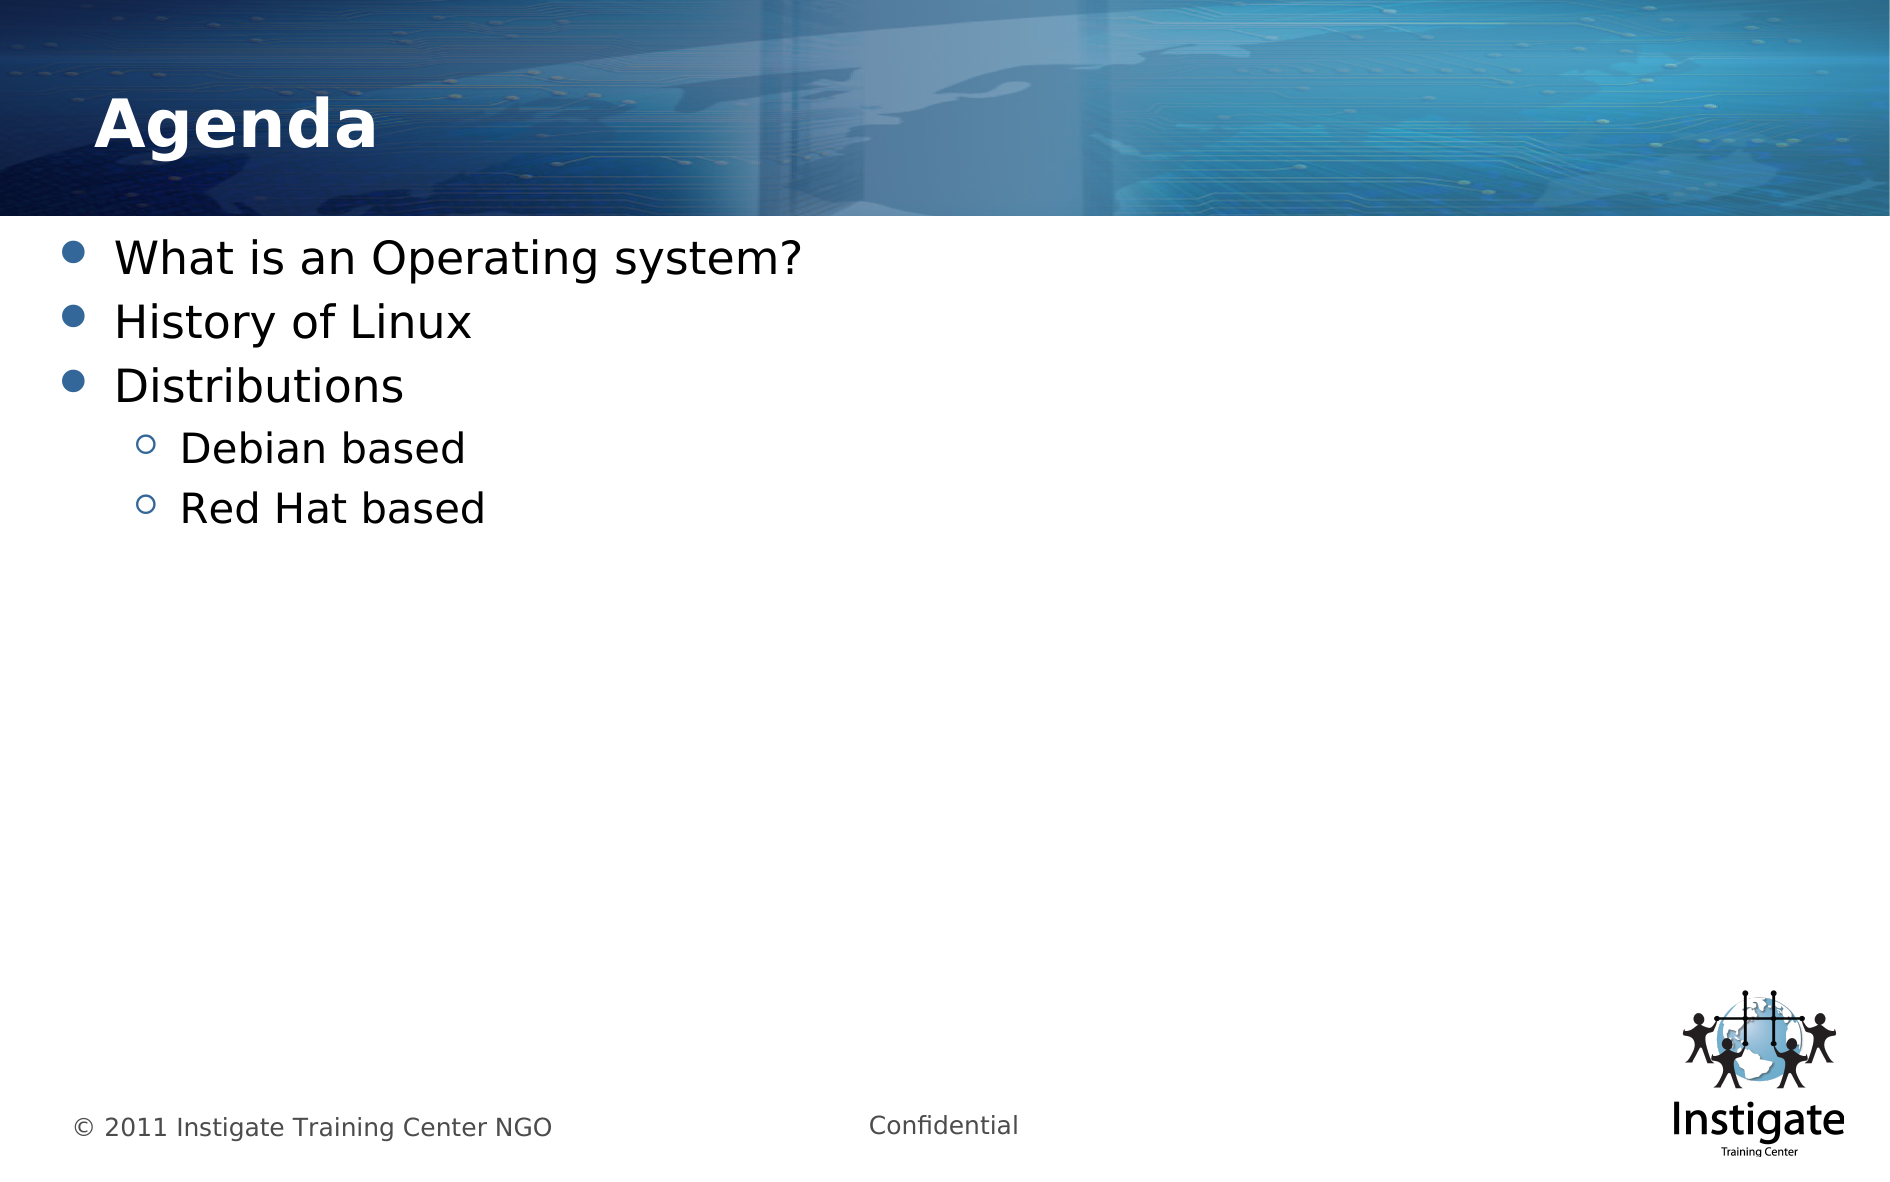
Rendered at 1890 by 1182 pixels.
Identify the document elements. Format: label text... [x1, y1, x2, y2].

picture [1674, 990, 1844, 1157]
list What is an Operating system? History of Linux Distributions Debian based Red Hat based [59, 236, 1831, 1016]
picture [0, 0, 1890, 216]
title Agenda [94, 47, 1793, 217]
